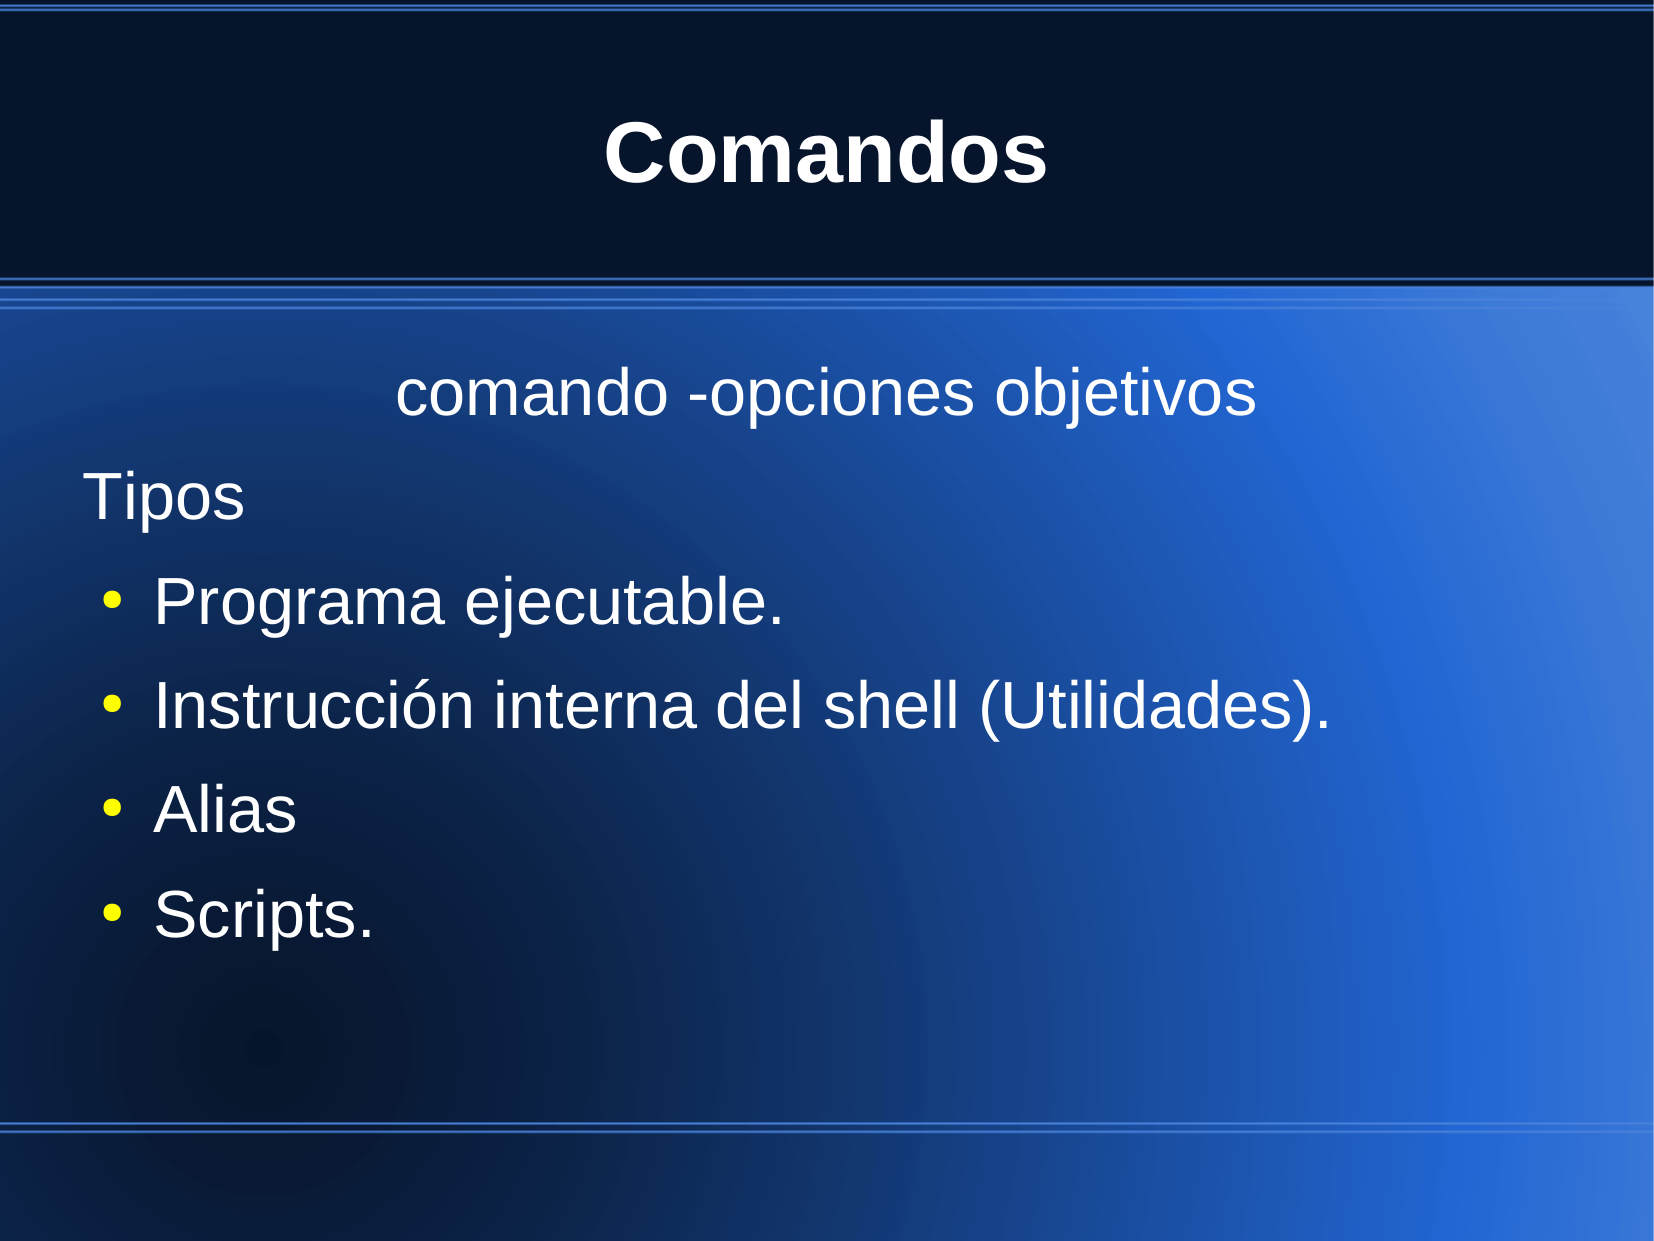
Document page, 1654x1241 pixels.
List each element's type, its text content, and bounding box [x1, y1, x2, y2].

list comando -opciones objetivos Tipos Programa ejecutable. Instrucción interna del shell (Utilidades). Alias Scripts. [82, 355, 1571, 1075]
title Comandos [82, 49, 1571, 257]
picture [0, 0, 1654, 1241]
